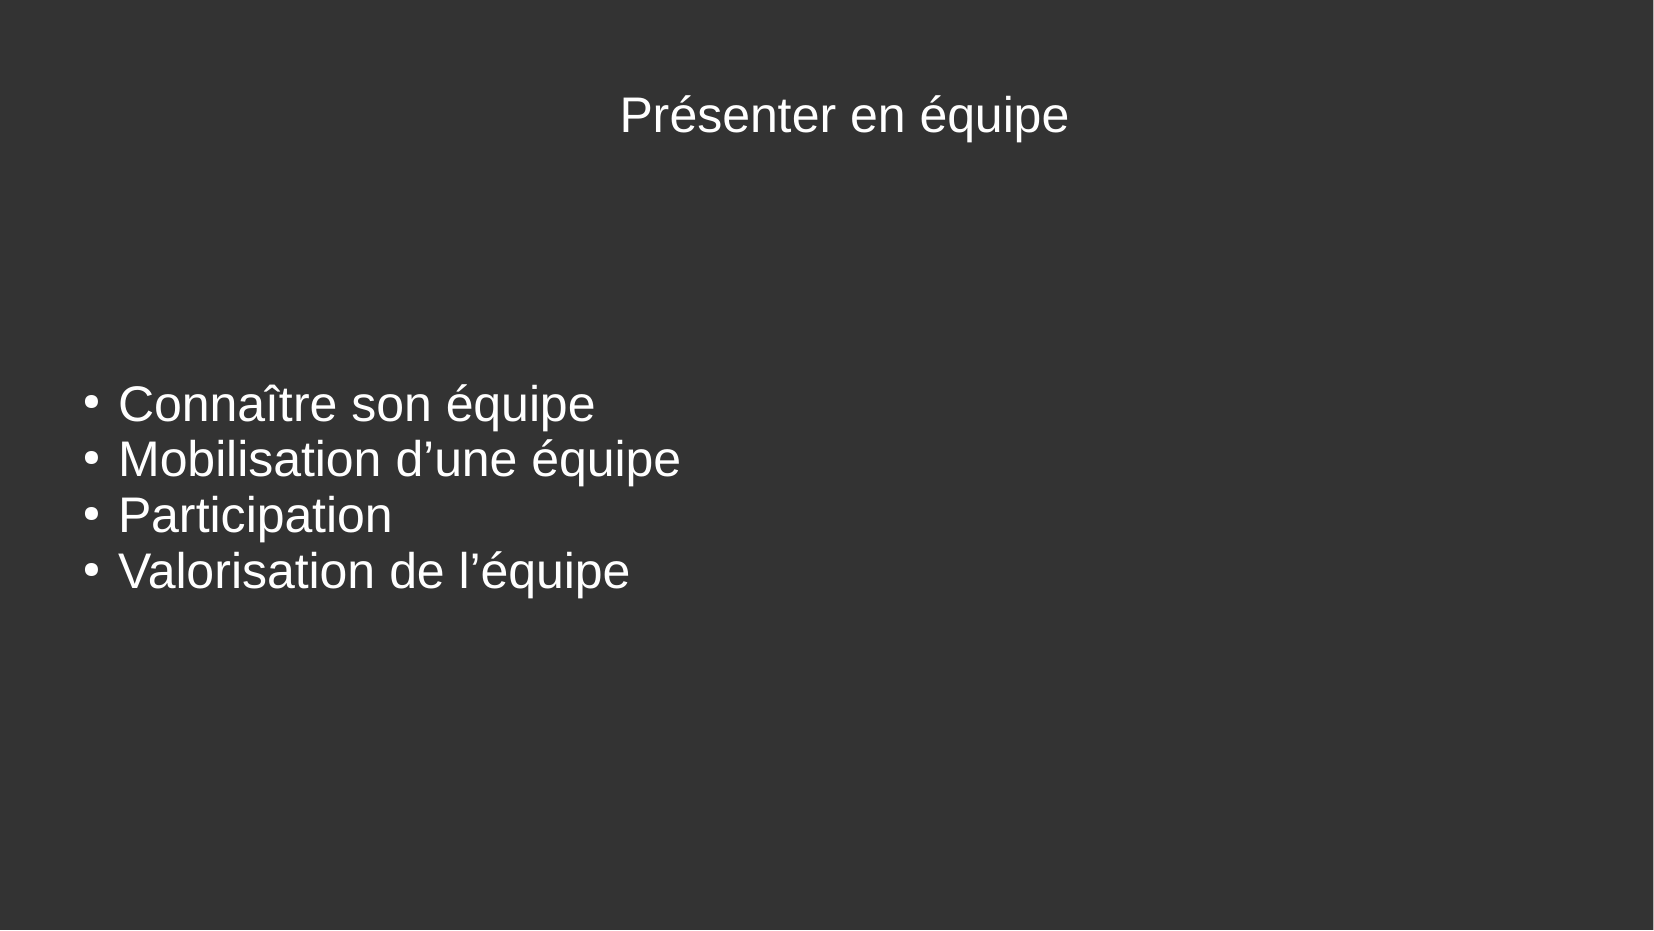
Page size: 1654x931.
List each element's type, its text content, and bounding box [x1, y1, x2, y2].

title Présenter en équipe [82, 37, 1571, 193]
subtitle Connaître son équipe Mobilisation d’une équipe Participation Valorisation de l’équipe [82, 217, 1571, 758]
